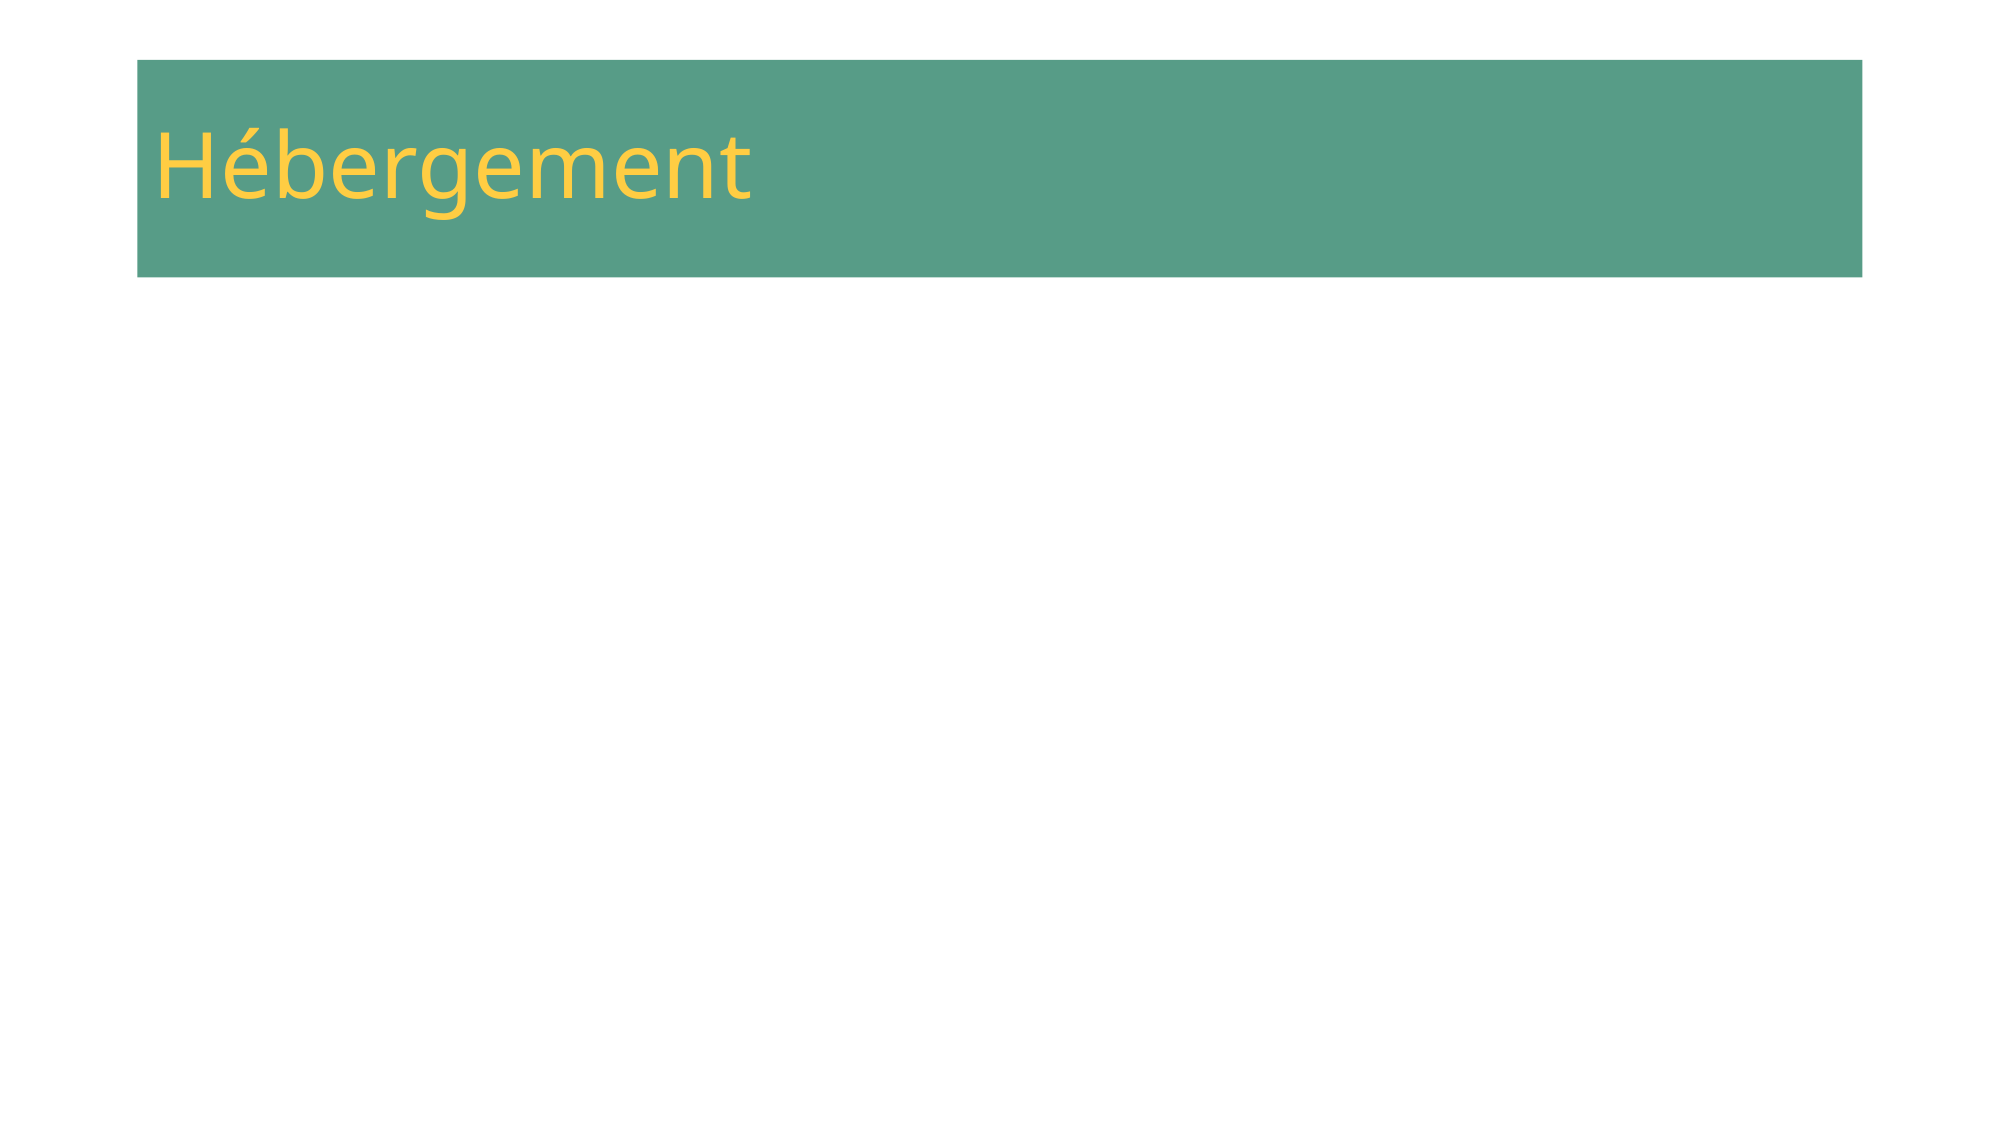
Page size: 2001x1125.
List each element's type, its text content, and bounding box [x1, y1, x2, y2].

title Hébergement [137, 59, 1863, 278]
